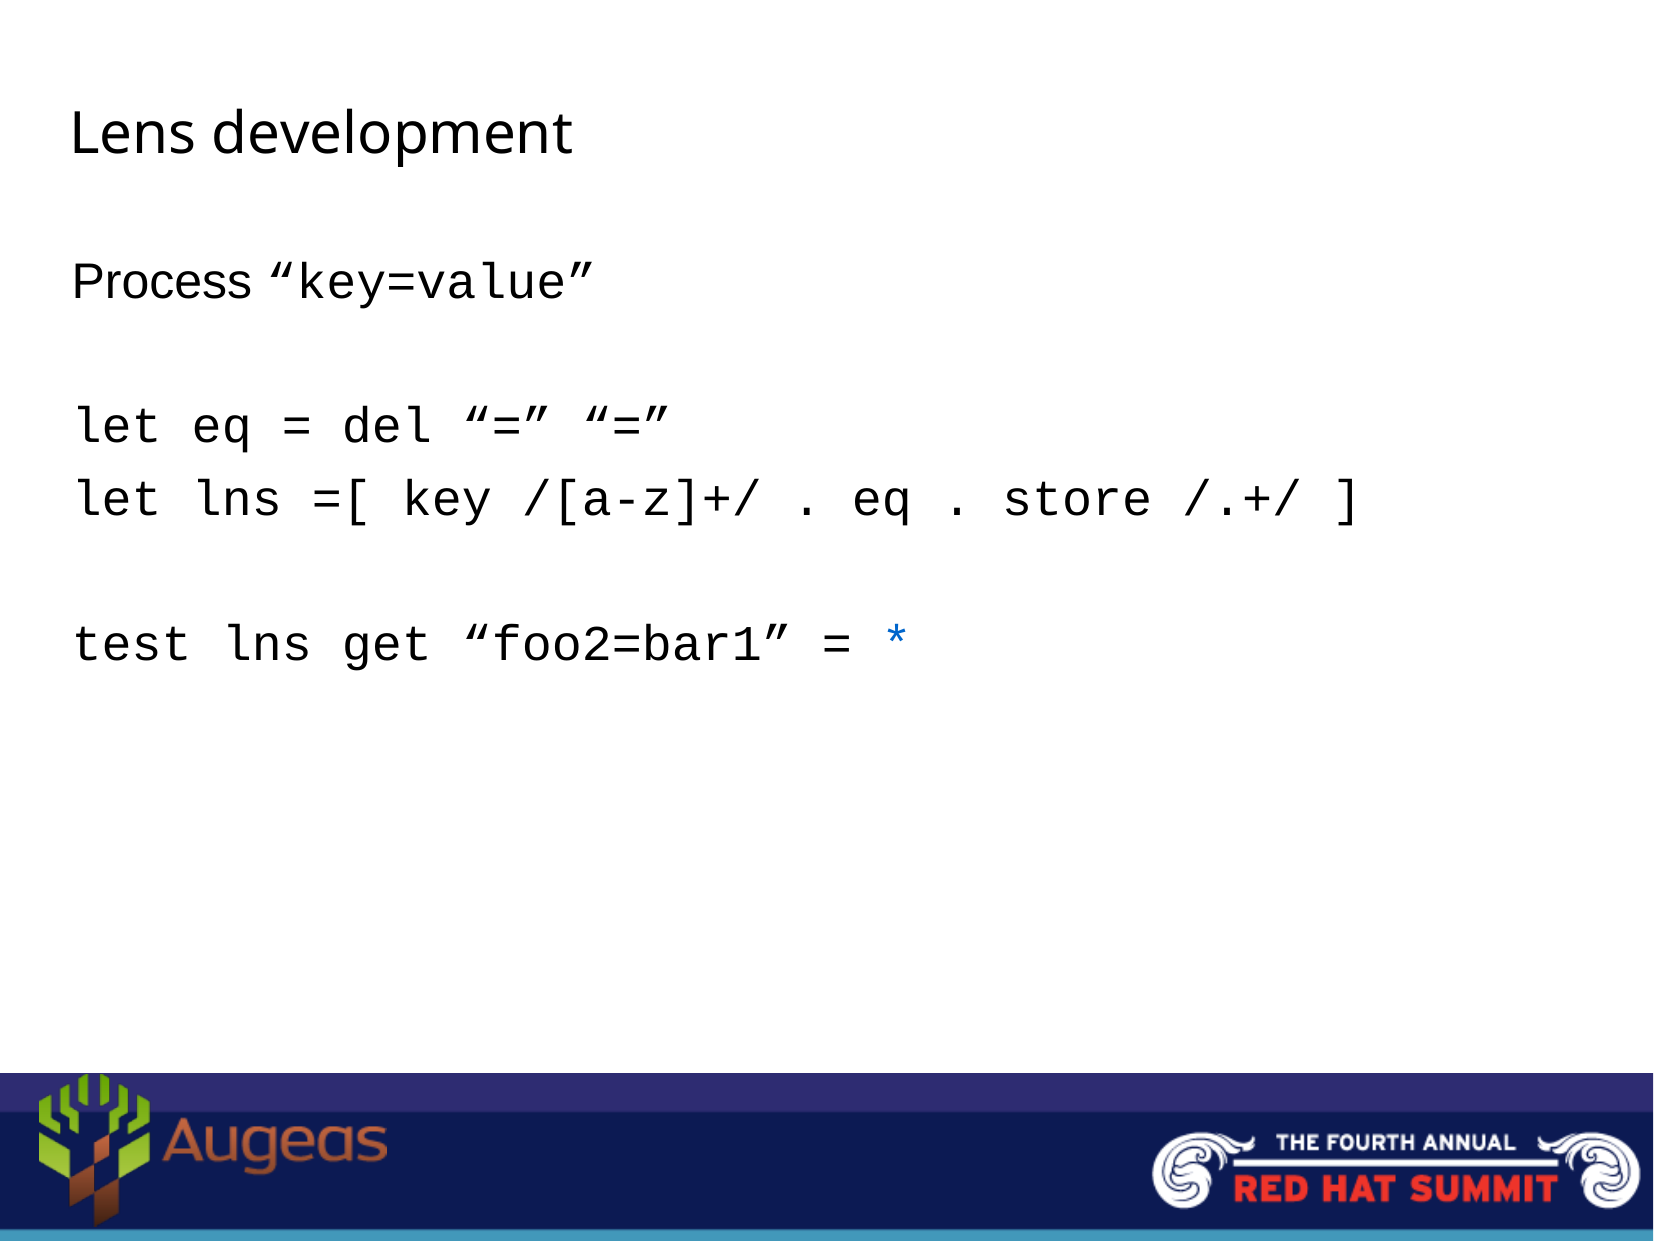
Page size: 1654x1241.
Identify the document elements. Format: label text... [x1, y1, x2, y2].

title Lens development [69, 71, 1501, 190]
list Process “key=value” let eq = del “=” “=” let lns =[ key /[a-z]+/ . eq . store /.+/ ] test lns get “foo2=bar1” = * [71, 180, 1495, 1089]
picture [0, 1073, 1654, 1241]
